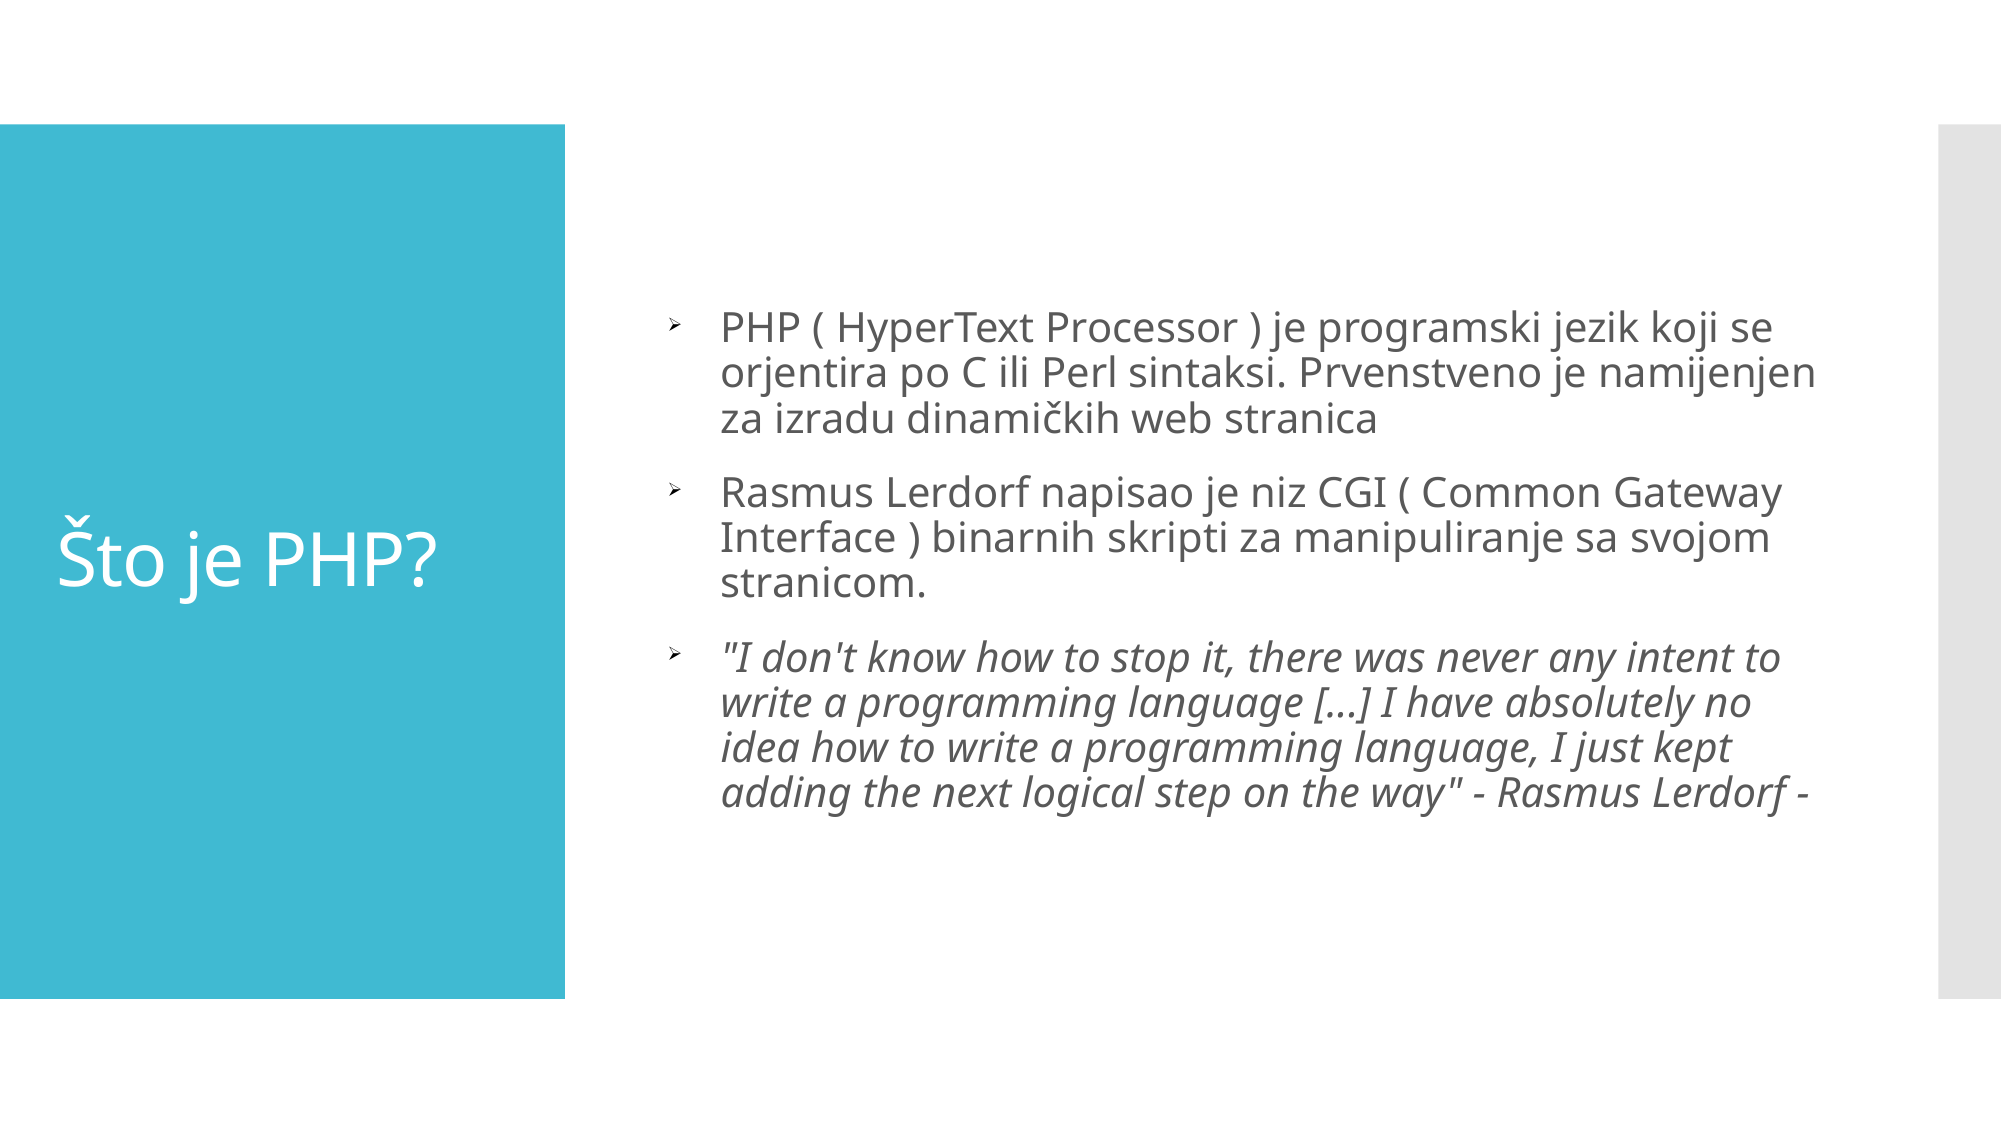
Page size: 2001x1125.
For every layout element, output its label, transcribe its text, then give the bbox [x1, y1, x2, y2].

title Što je PHP? [41, 184, 525, 940]
list PHP ( HyperText Processor ) je programski jezik koji se orjentira po C ili Perl sintaksi. Prvenstveno je namijenjen za izradu dinamičkih web stranica Rasmus Lerdorf napisao je niz CGI ( Common Gateway Interface ) binarnih skripti za manipuliranje sa svojom stranicom. "I don't know how to stop it, there was never any intent to write a programming language [...] I have absolutely no idea how to write a programming language, I just kept adding the next logical step on the way" - Rasmus Lerdorf - [634, 141, 1835, 982]
